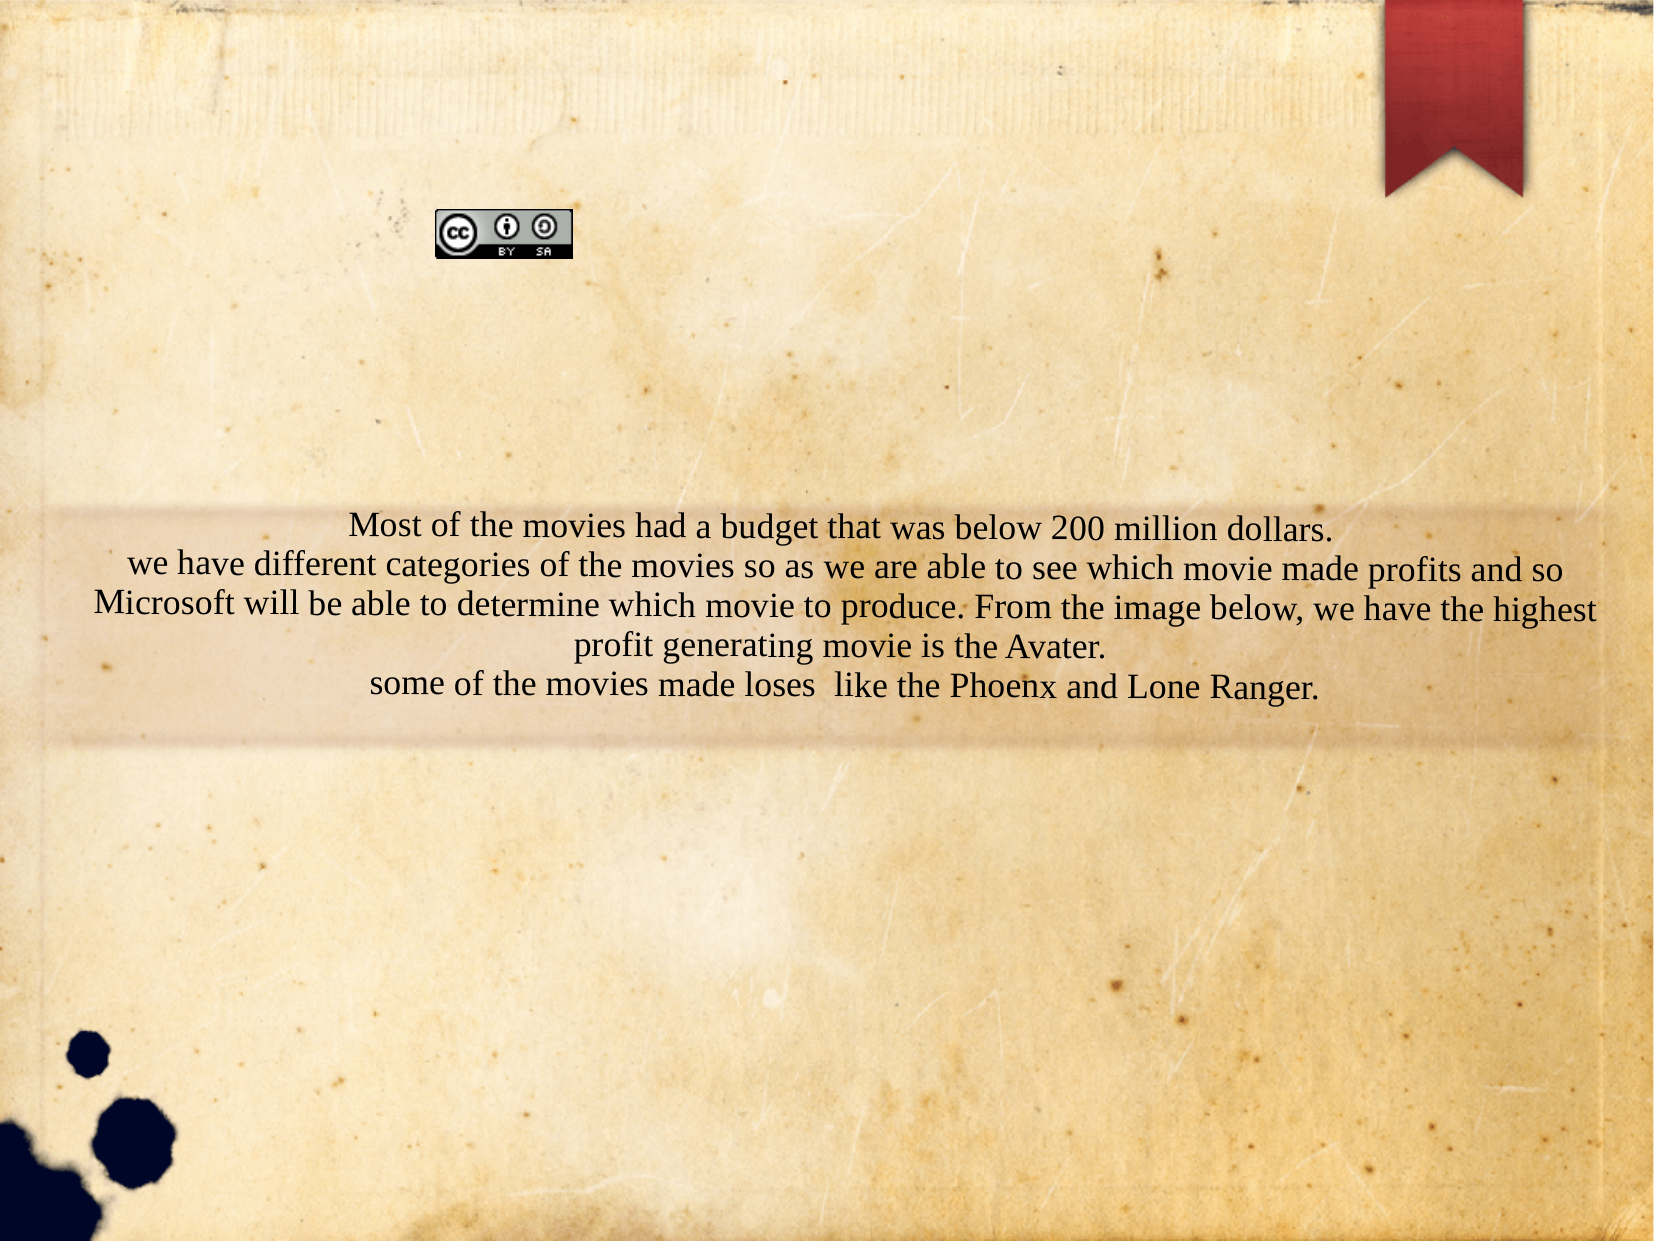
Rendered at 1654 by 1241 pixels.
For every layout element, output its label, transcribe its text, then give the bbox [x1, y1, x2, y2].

title Most of the movies had a budget that was below 200 million dollars. we have different categories of the movies so as we are able to see which movie made profits and so Microsoft will be able to determine which movie to produce. From the image below, we have the highest profit generating movie is the Avater. some of the movies made loses like the Phoenx and Lone Ranger. [85, 501, 1606, 711]
picture [0, 0, 1654, 1241]
